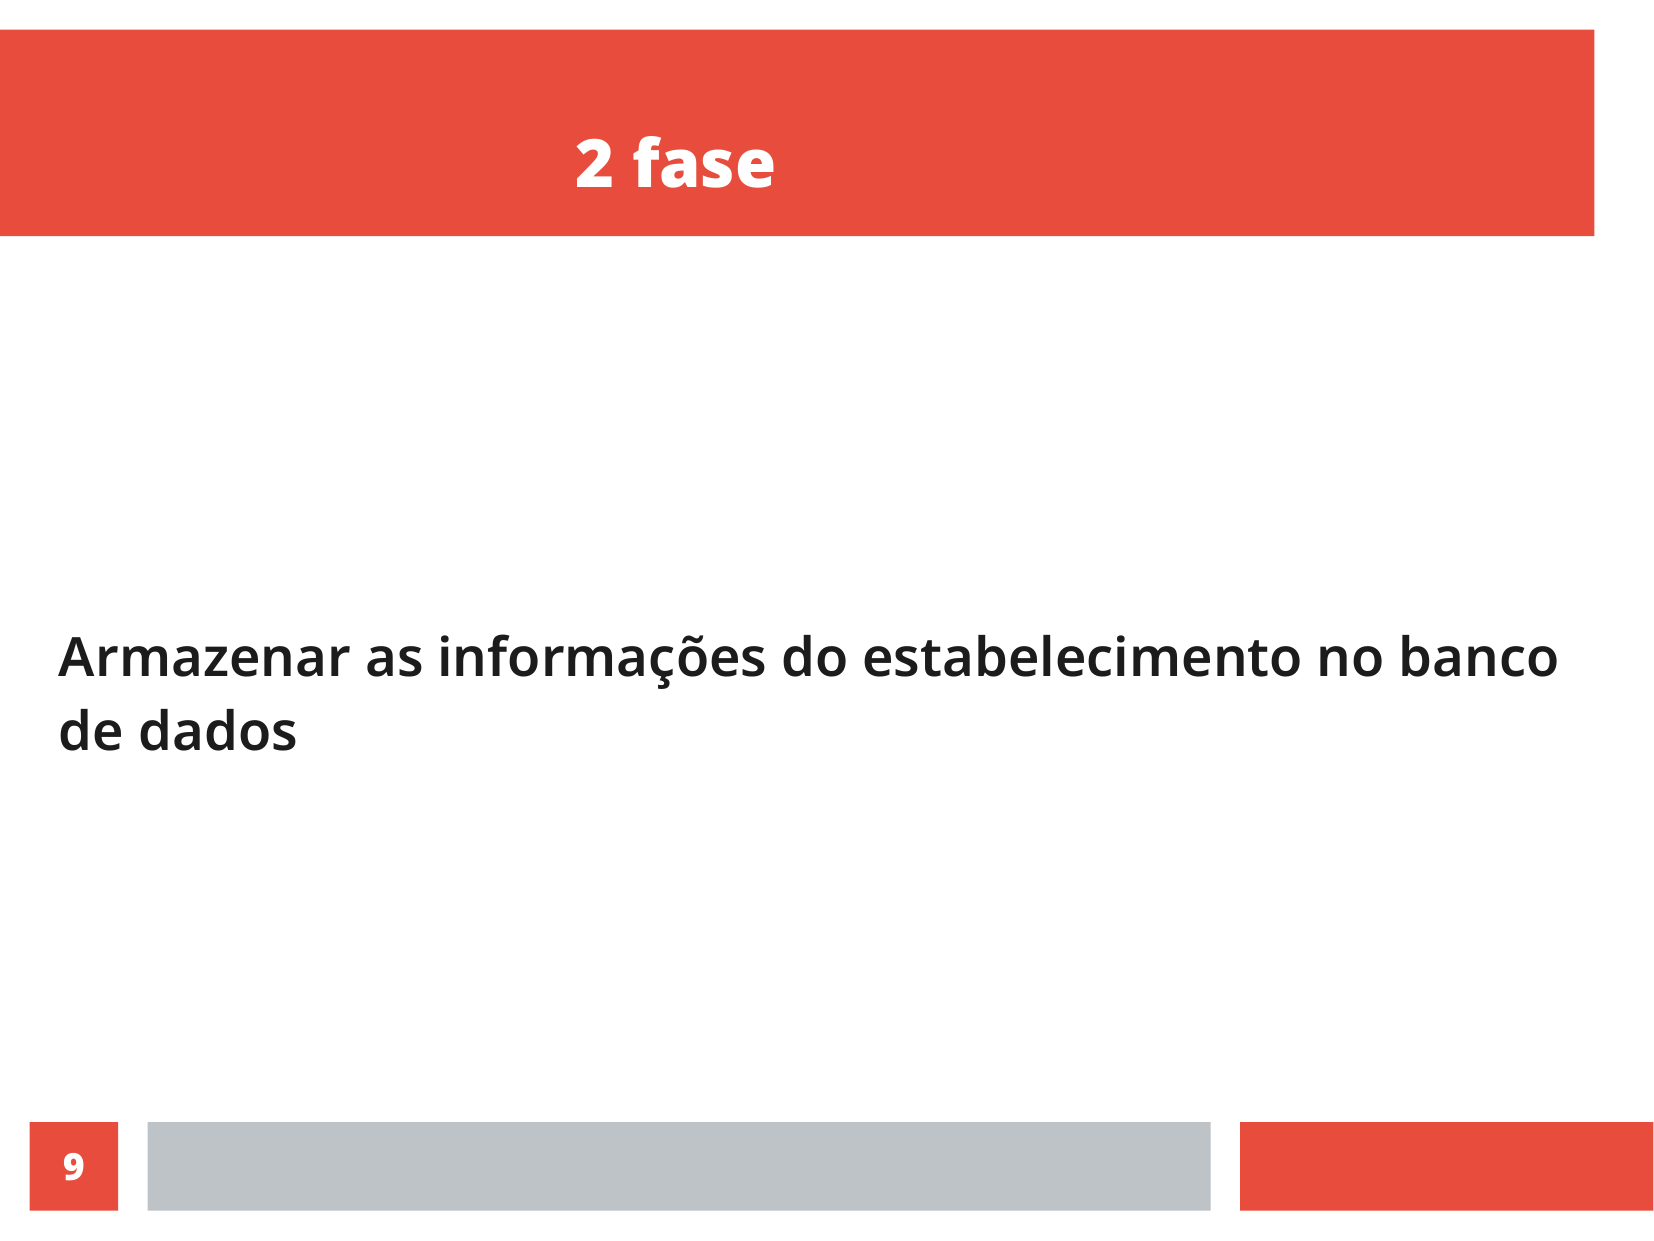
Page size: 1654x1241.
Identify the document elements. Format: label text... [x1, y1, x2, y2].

title 2 fase [59, 59, 1595, 207]
list Armazenar as informações do estabelecimento no banco de dados [59, 324, 1565, 1093]
